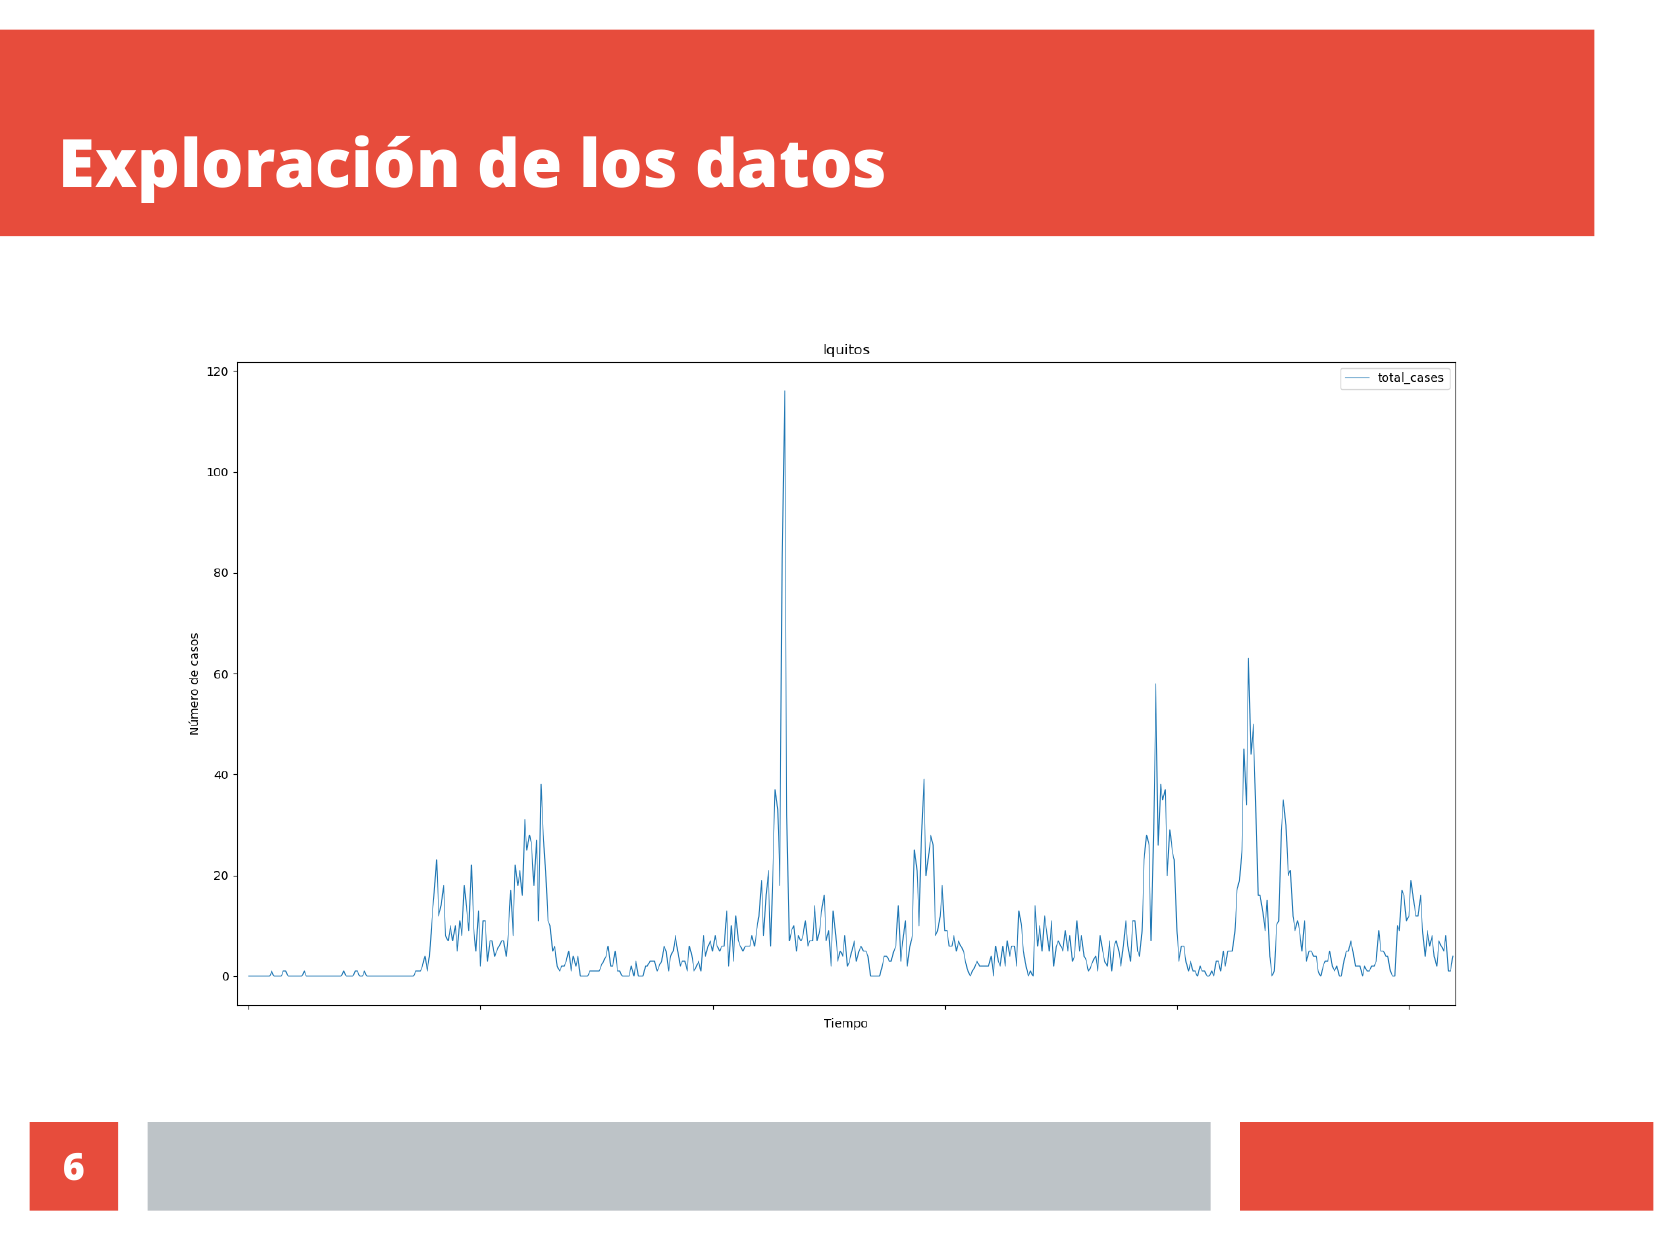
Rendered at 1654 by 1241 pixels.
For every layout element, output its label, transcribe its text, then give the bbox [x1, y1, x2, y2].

title Exploración de los datos [59, 59, 1595, 207]
picture [40, 261, 1612, 1097]
